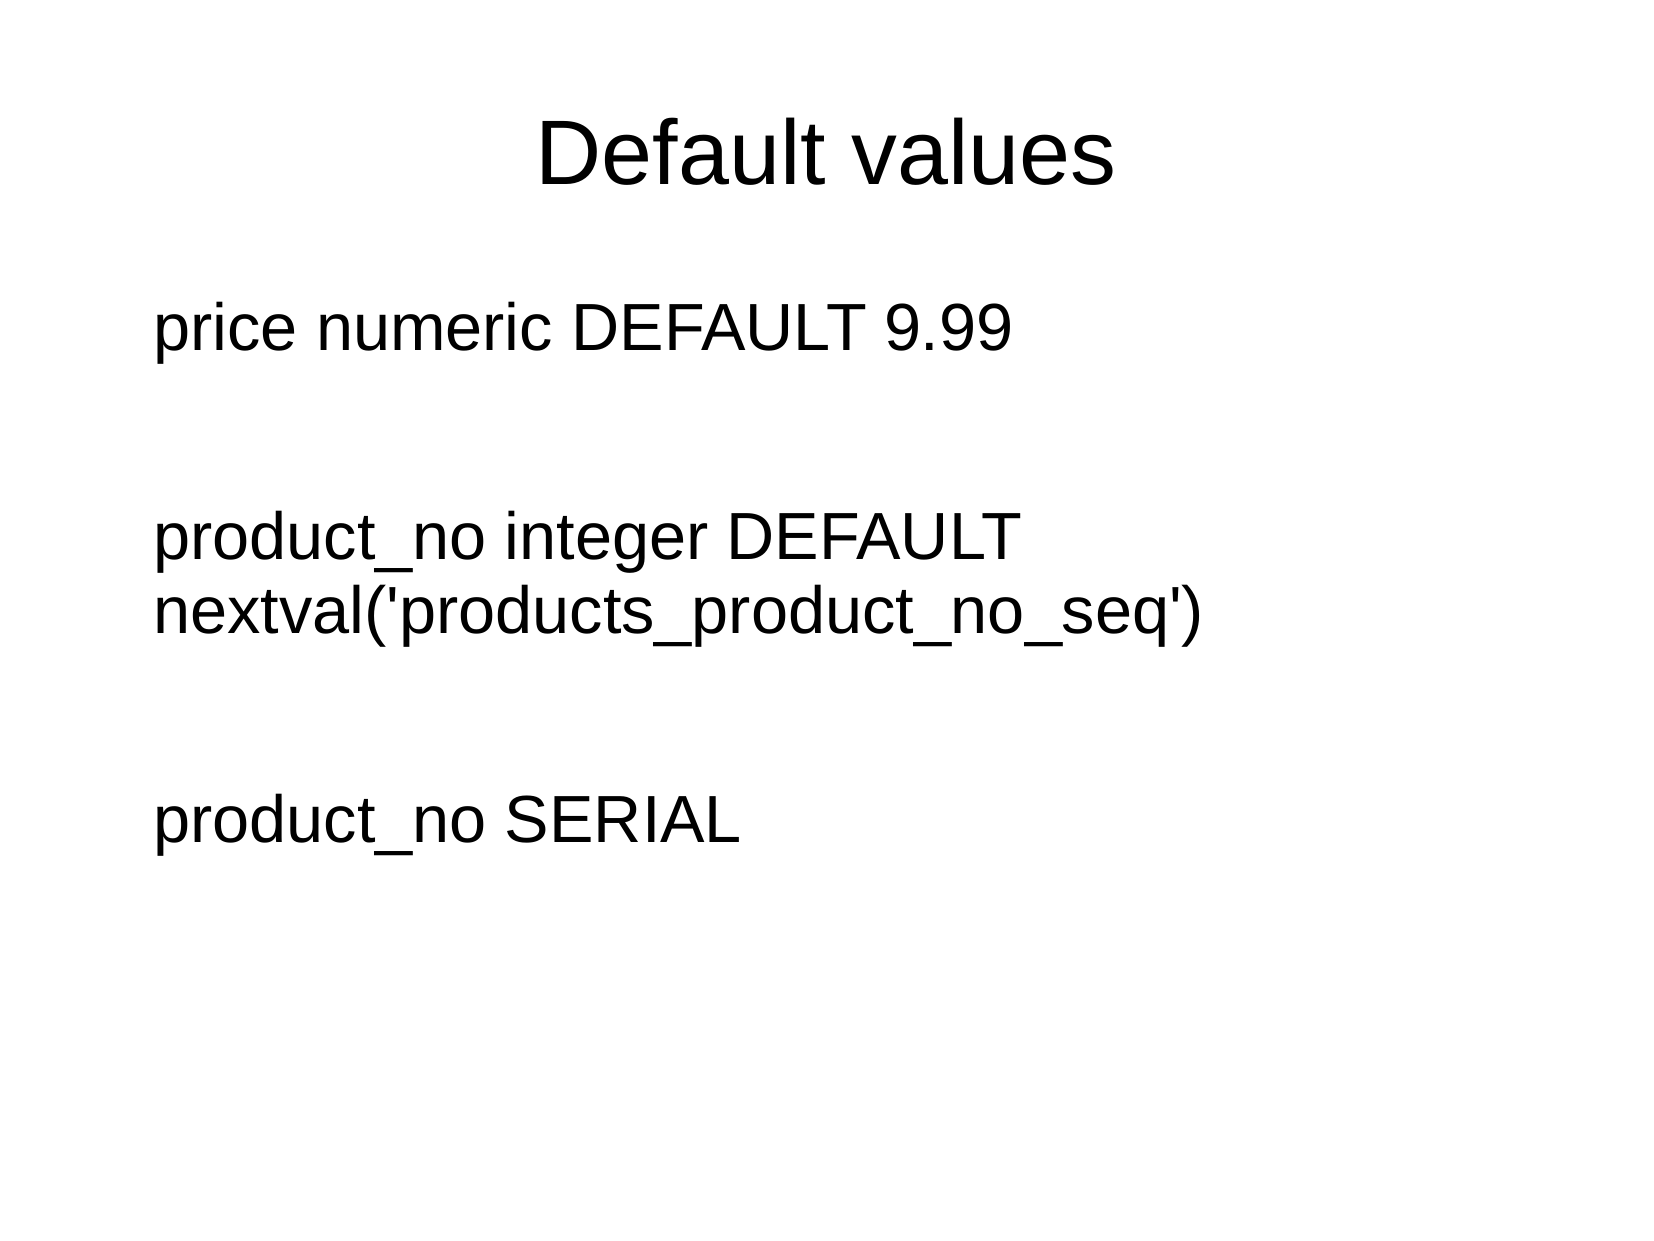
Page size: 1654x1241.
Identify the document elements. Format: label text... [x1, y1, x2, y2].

title Default values [82, 49, 1571, 257]
list price numeric DEFAULT 9.99 product_no integer DEFAULT nextval('products_product_no_seq') product_no SERIAL [82, 290, 1571, 1010]
